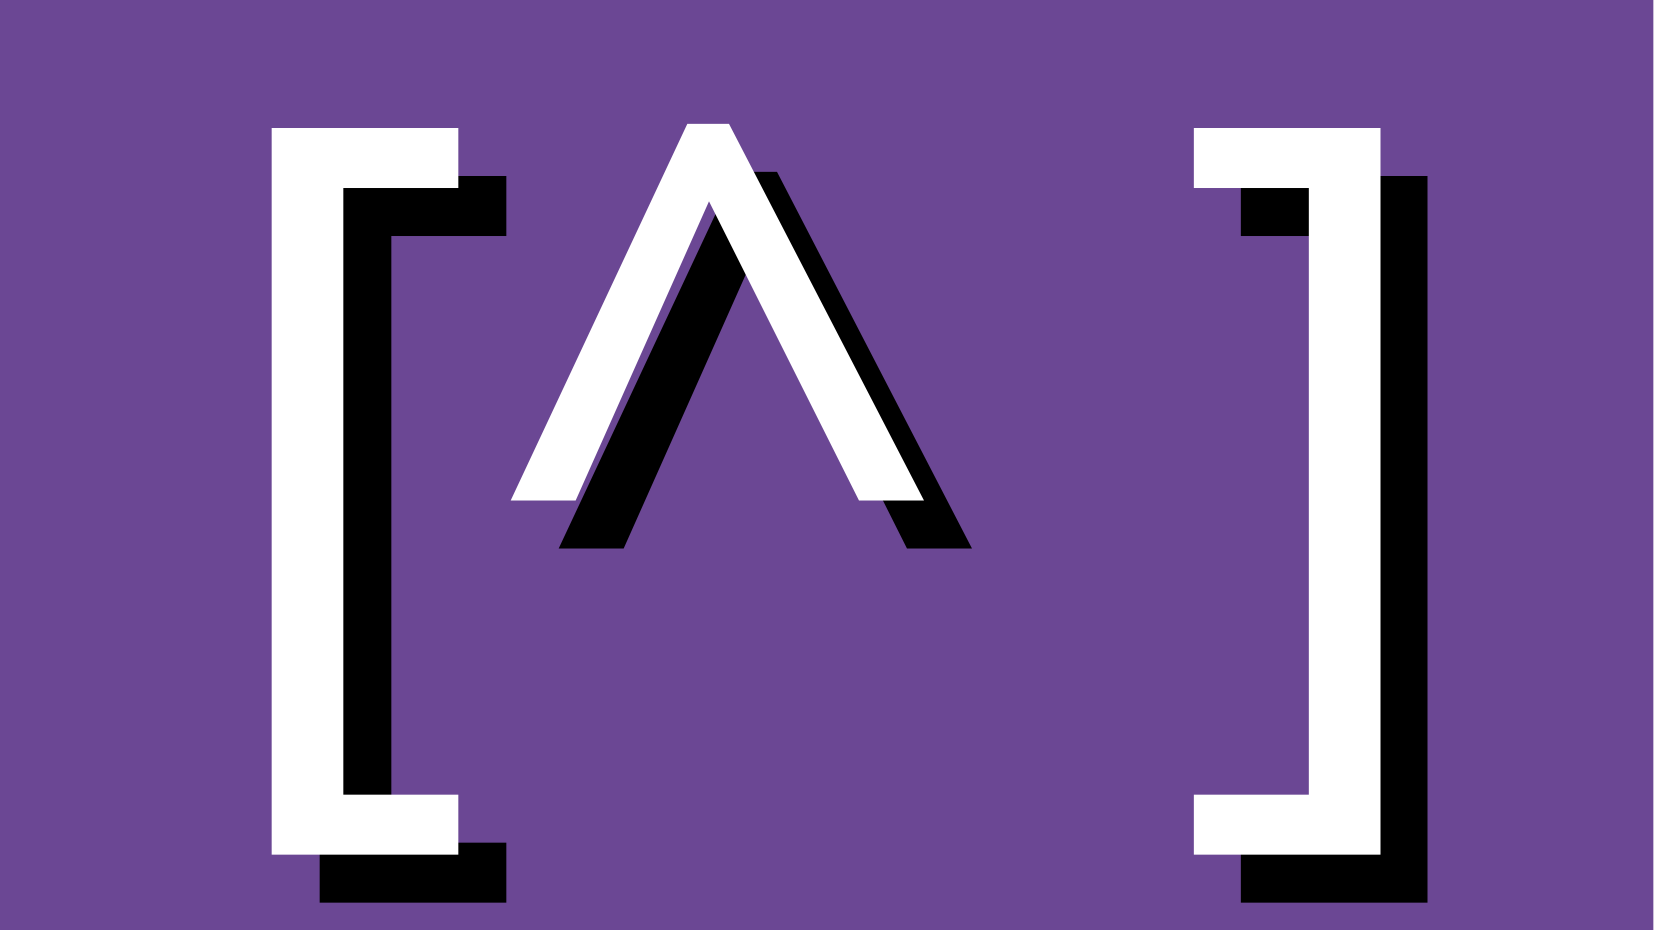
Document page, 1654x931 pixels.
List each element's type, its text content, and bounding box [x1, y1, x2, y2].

subtitle [^ ] [201, 0, 1453, 868]
